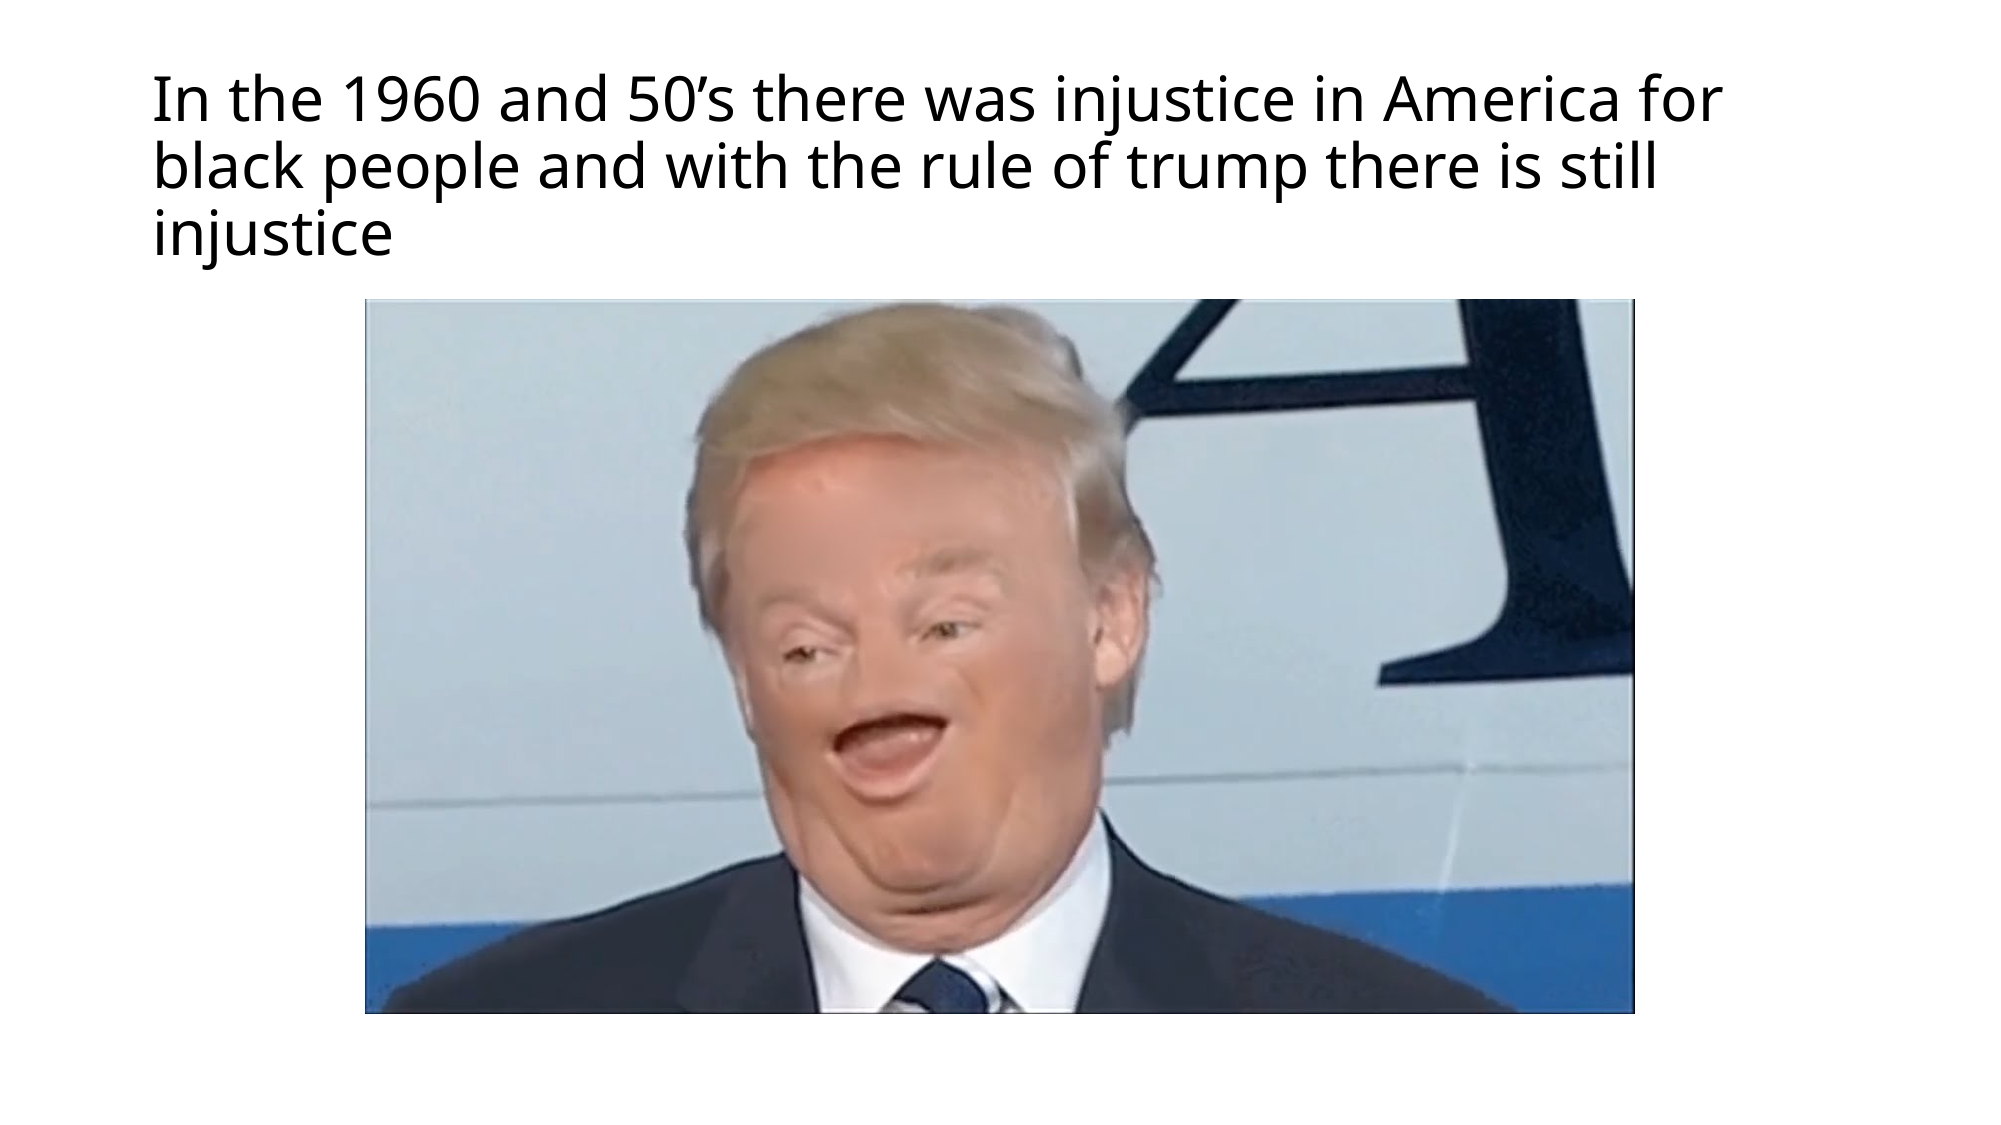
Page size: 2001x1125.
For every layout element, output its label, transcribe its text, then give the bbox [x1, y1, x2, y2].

picture [365, 299, 1635, 1014]
title In the 1960 and 50’s there was injustice in America for black people and with the rule of trump there is still injustice [137, 59, 1863, 278]
